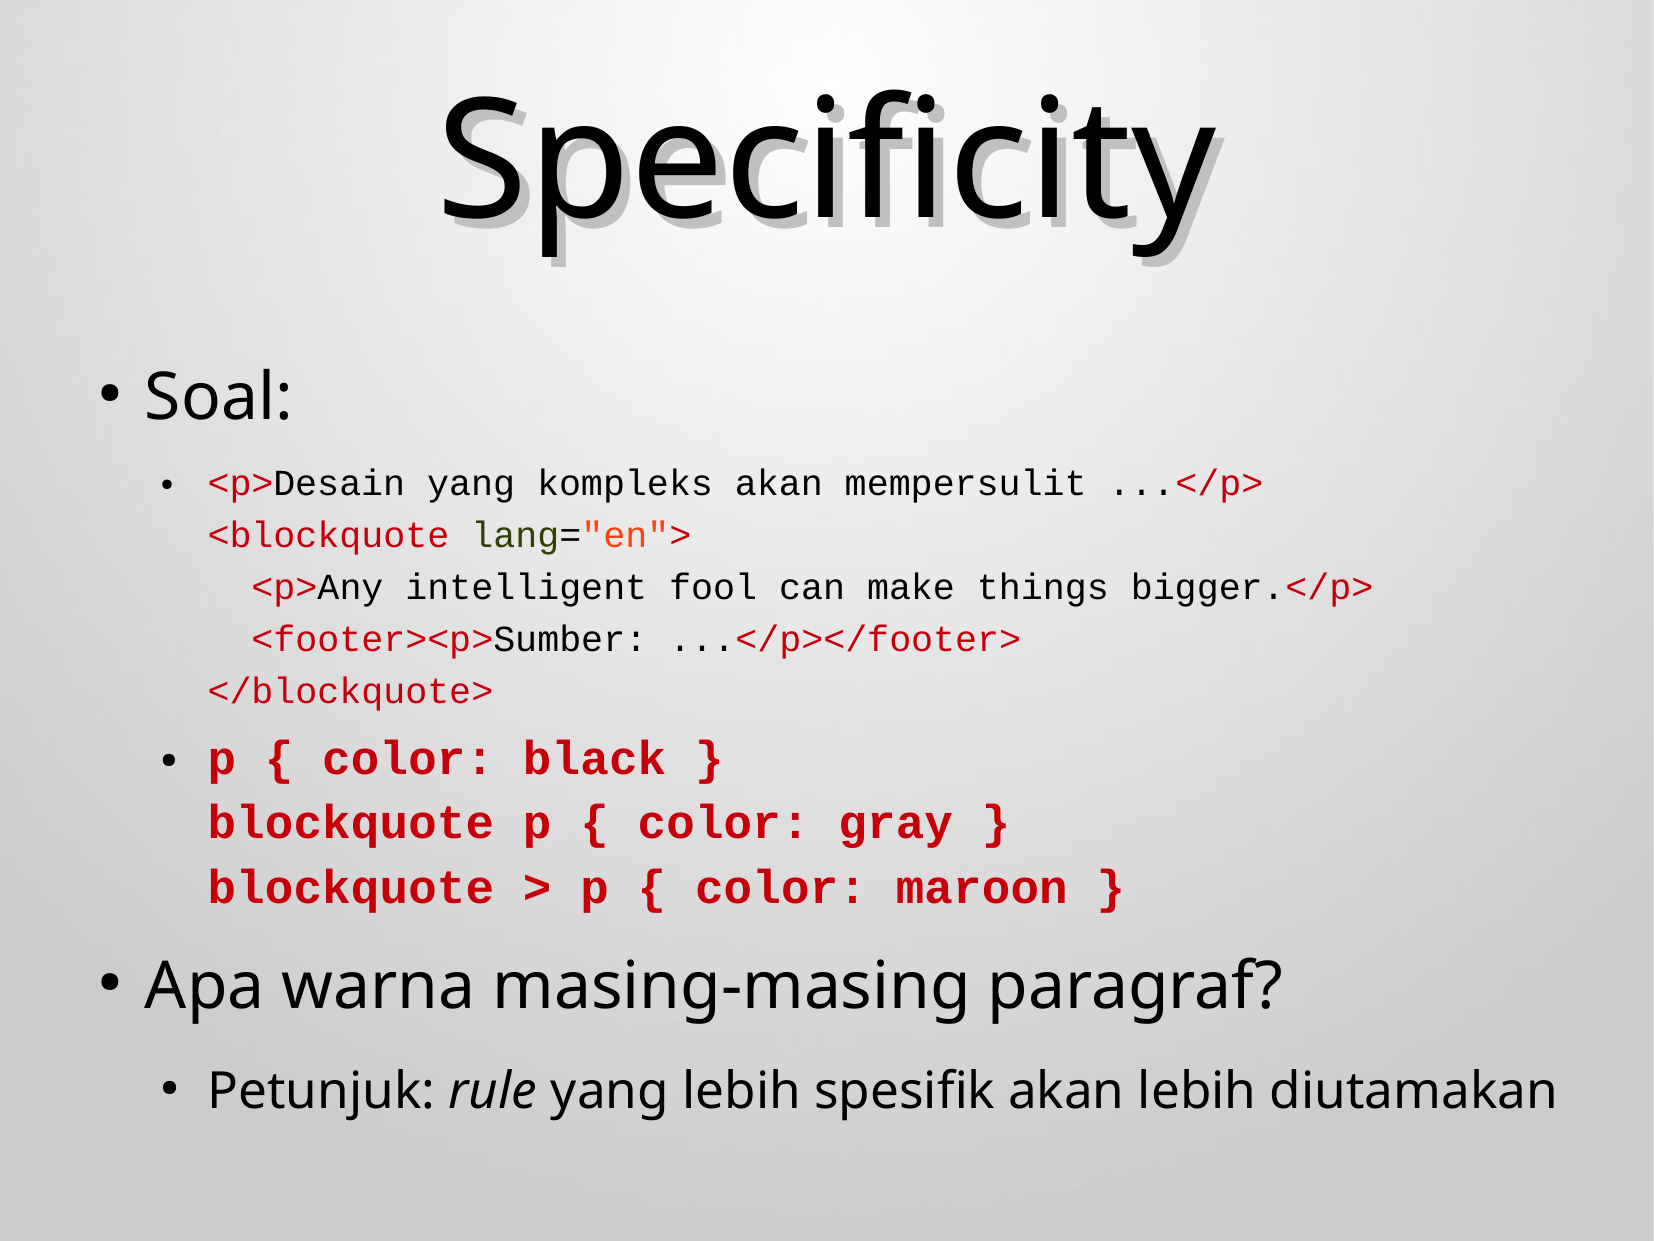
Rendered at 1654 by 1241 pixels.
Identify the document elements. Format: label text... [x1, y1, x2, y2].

picture [0, 0, 1654, 1241]
list Soal: <p>Desain yang kompleks akan mempersulit ...</p> <blockquote lang="en"> <p>Any intelligent fool can make things bigger.</p> <footer><p>Sumber: ...</p></footer> </blockquote> p { color: black } blockquote p { color: gray } blockquote > p { color: maroon } Apa warna masing-masing paragraf? Petunjuk: rule yang lebih spesifik akan lebih diutamakan [82, 349, 1571, 1168]
title Specificity [82, 49, 1571, 257]
